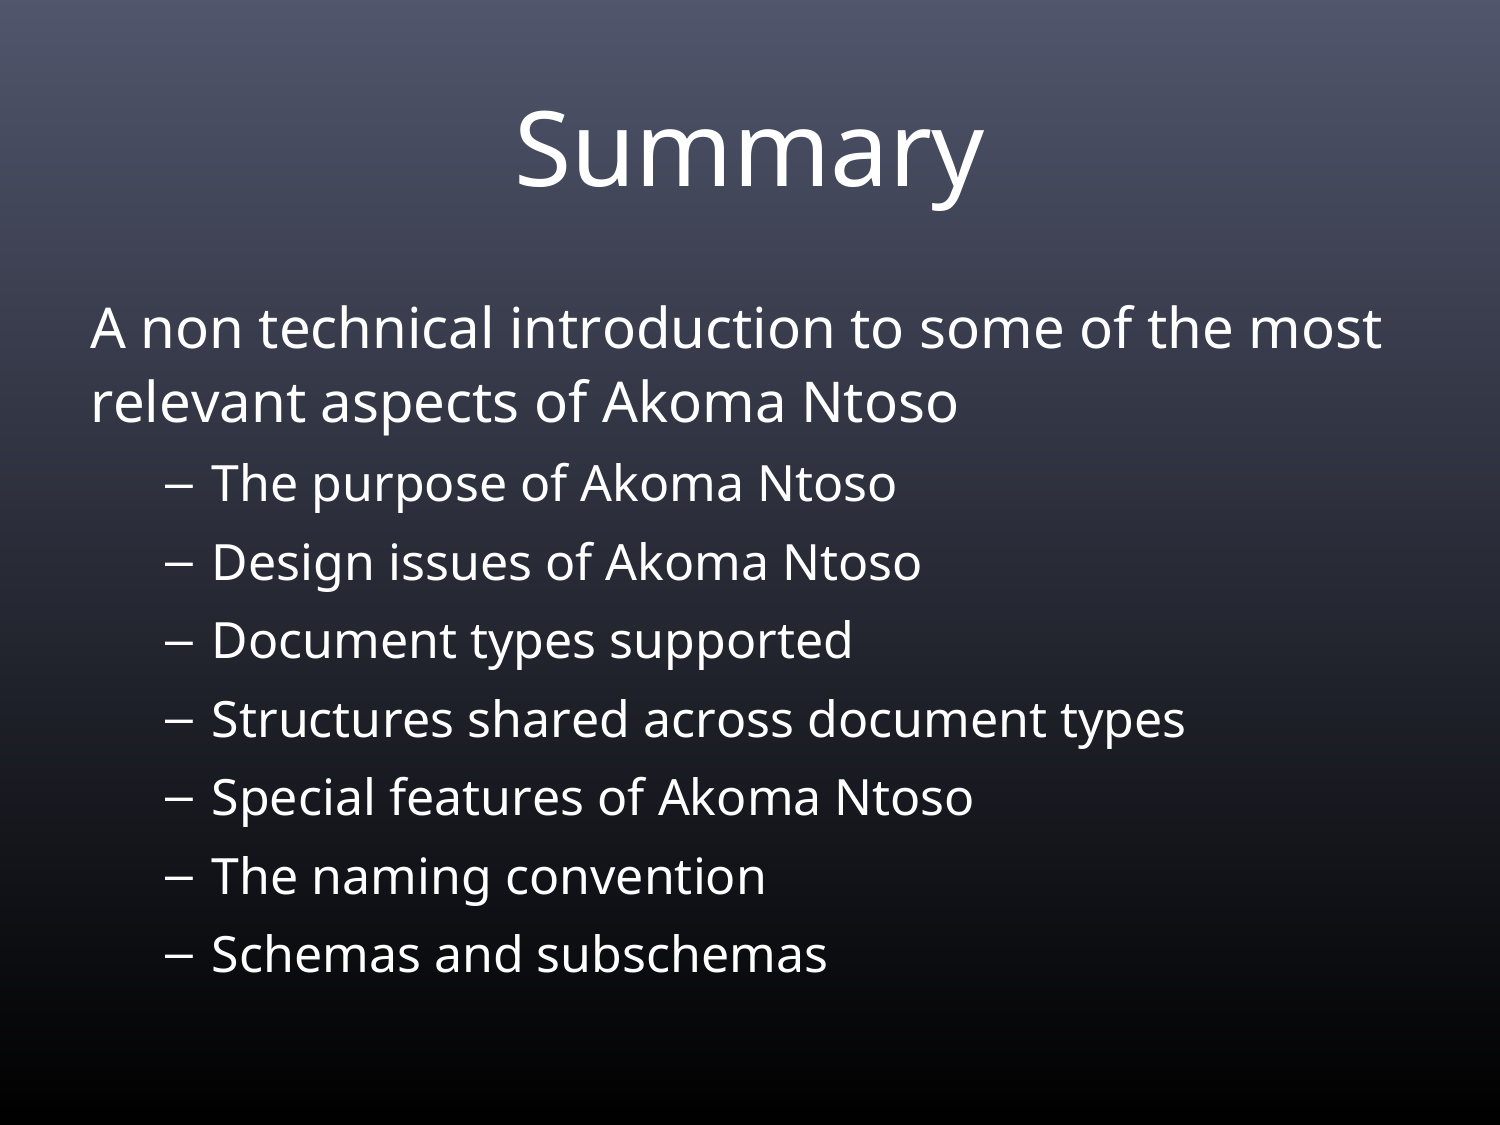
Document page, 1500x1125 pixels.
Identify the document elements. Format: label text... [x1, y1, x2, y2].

list A non technical introduction to some of the most relevant aspects of Akoma Ntoso The purpose of Akoma Ntoso Design issues of Akoma Ntoso Document types supported Structures shared across document types Special features of Akoma Ntoso The naming convention Schemas and subschemas [75, 262, 1426, 1006]
title Summary [75, 74, 1426, 262]
